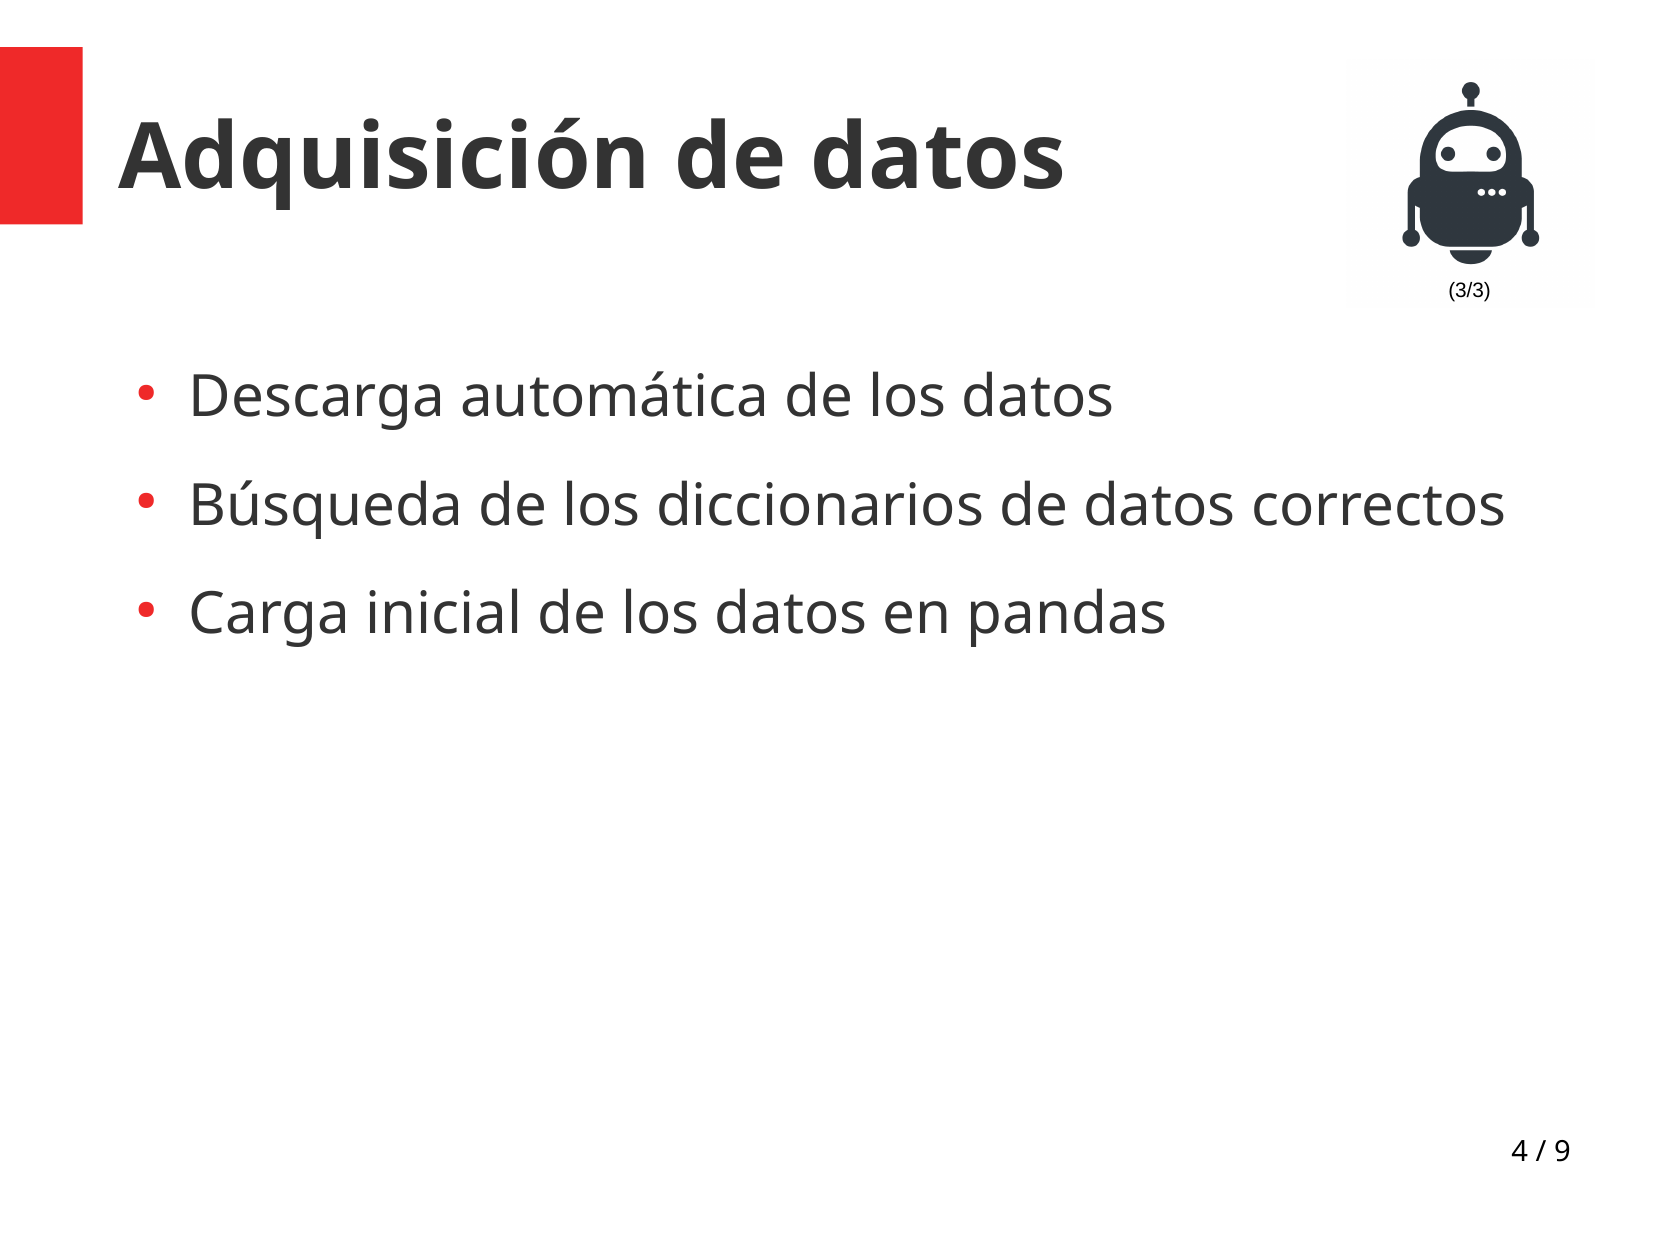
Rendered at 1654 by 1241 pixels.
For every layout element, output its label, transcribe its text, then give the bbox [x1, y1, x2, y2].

title Adquisición de datos [118, 49, 1571, 257]
list Descarga automática de los datos Búsqueda de los diccionarios de datos correctos Carga inicial de los datos en pandas [118, 354, 1536, 1074]
picture [1346, 59, 1595, 308]
text_box (3/3) [1433, 271, 1506, 310]
